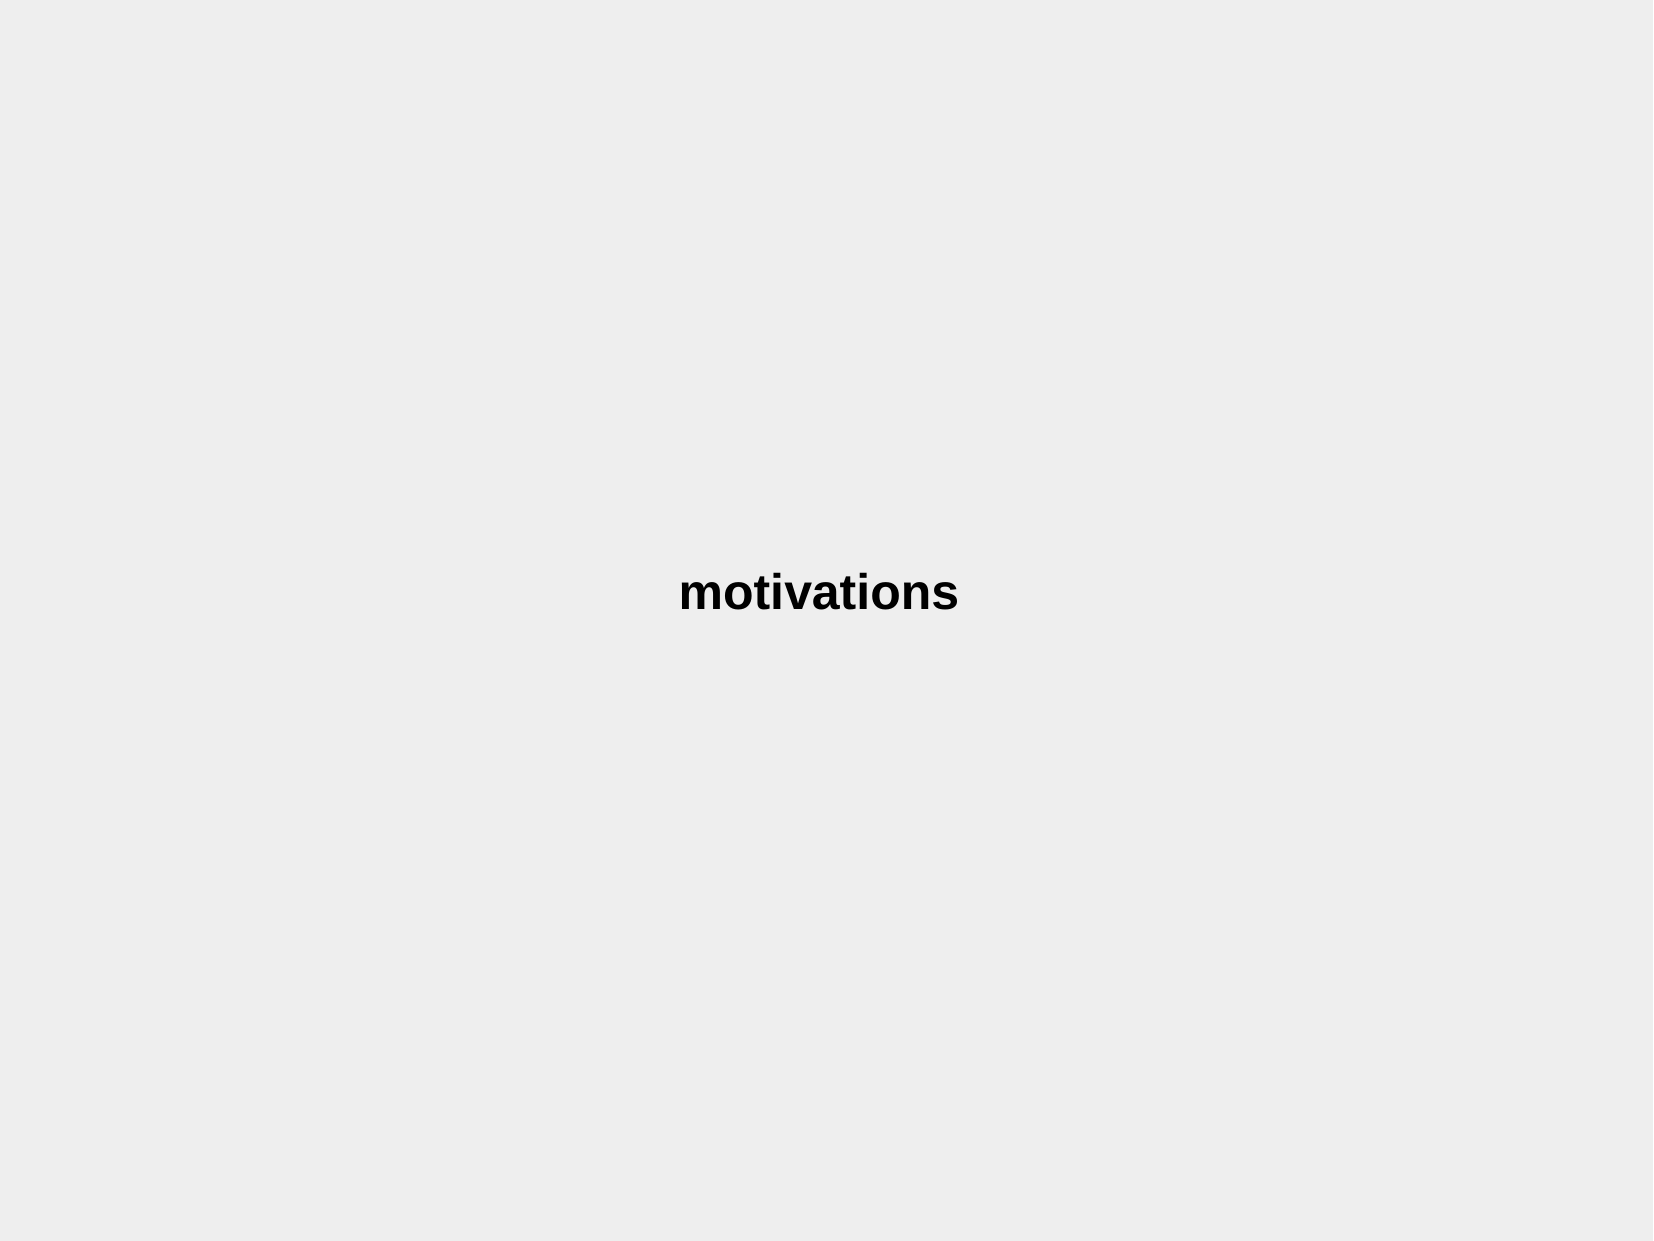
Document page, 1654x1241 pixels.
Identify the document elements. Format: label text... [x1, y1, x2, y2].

subtitle motivations [75, 90, 1563, 1096]
